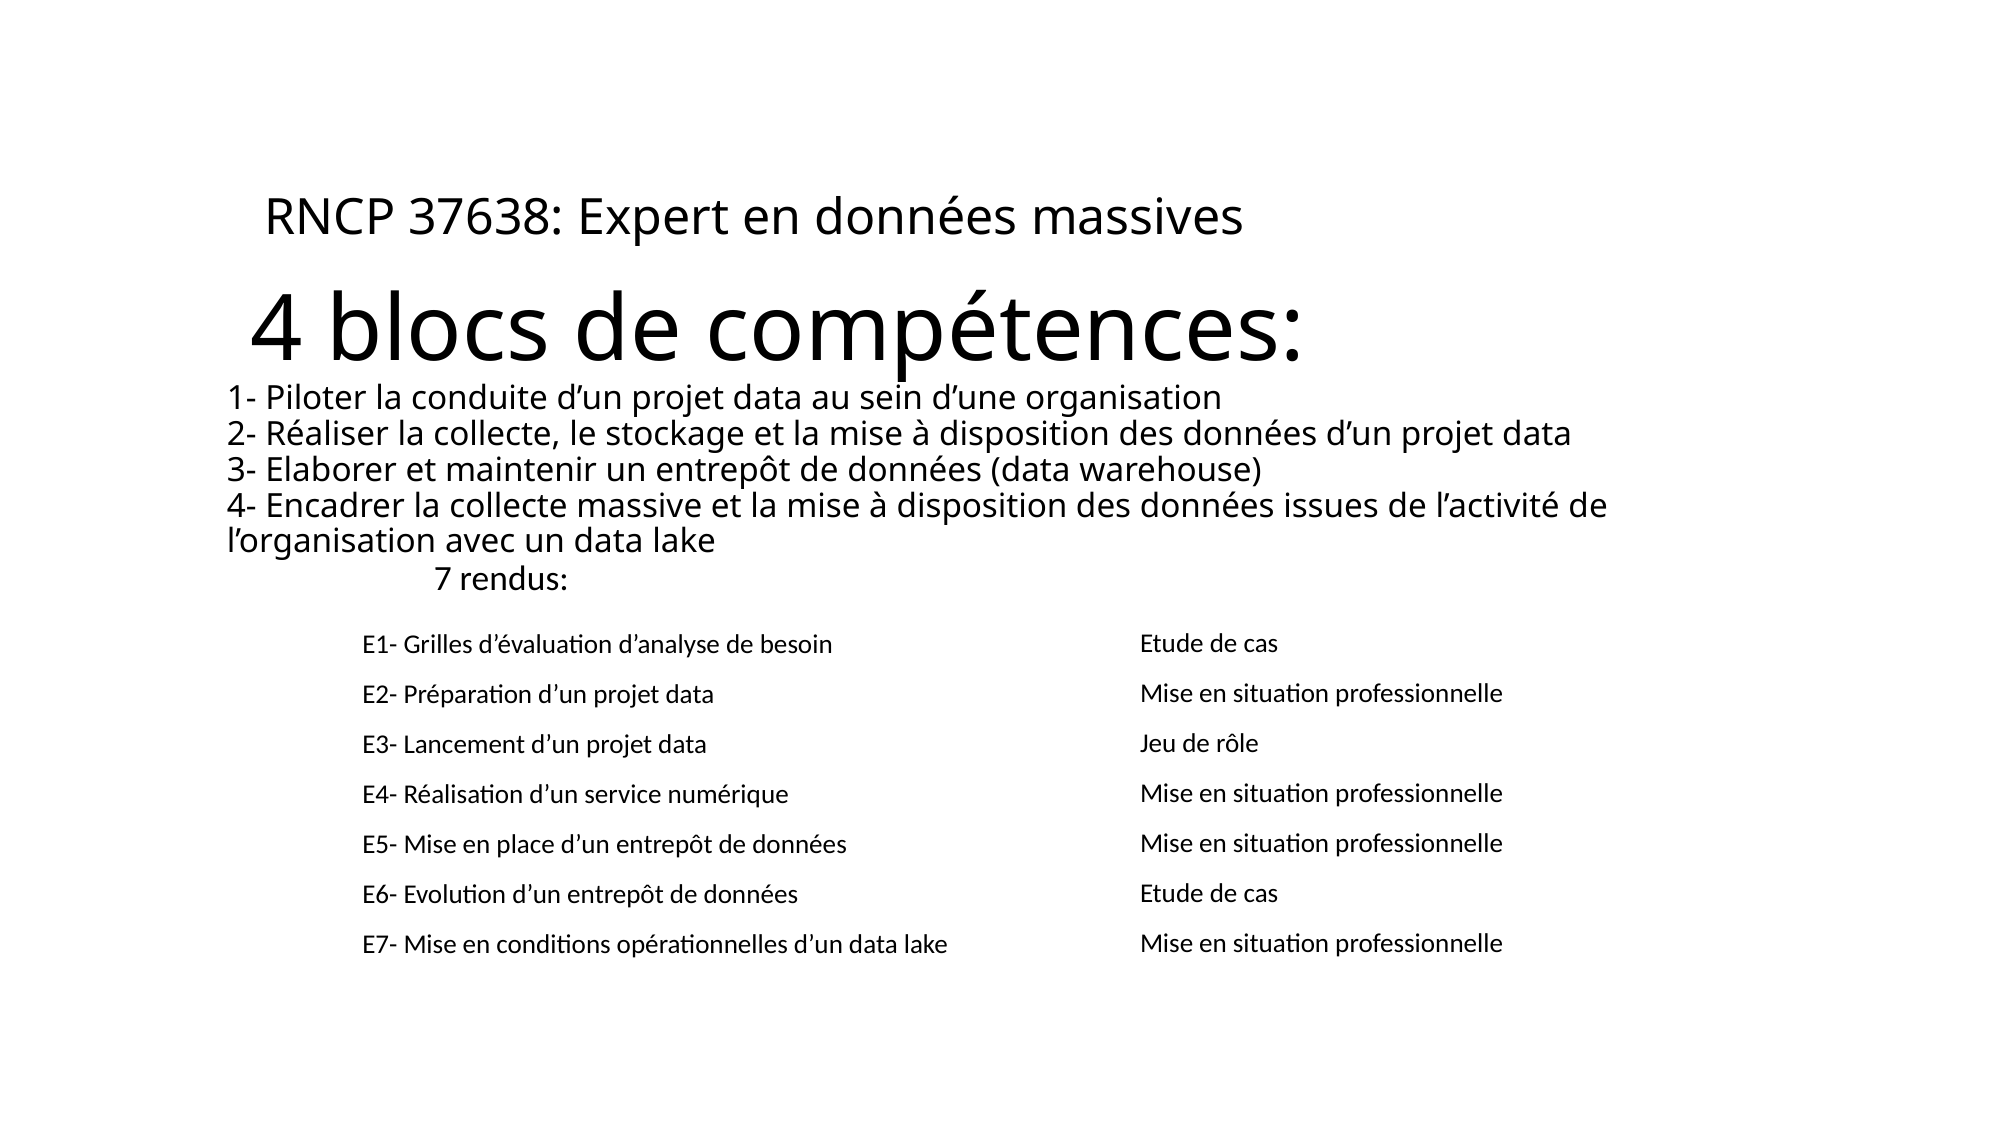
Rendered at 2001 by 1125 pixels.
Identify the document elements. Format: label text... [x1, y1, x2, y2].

text_box 7 rendus: [412, 551, 1540, 605]
title RNCP 37638: Expert en données massives [249, 184, 1750, 263]
text_box Etude de cas Mise en situation professionnelle Jeu de rôle Mise en situation professionnelle Mise en situation professionnelle Etude de cas Mise en situation professionnelle [1124, 621, 1625, 960]
text_box E1- Grilles d’évaluation d’analyse de besoin E2- Préparation d’un projet data E3- Lancement d’un projet data E4- Réalisation d’un service numérique E5- Mise en place d’un entrepôt de données E6- Evolution d’un entrepôt de données E7- Mise en conditions opérationnelles d’un data lake [347, 622, 1019, 975]
subtitle 4 blocs de compétences: 1- Piloter la conduite d’un projet data au sein d’une organisation 2- Réaliser la collecte, le stockage et la mise à disposition des données d’un projet data 3- Elaborer et maintenir un entrepôt de données (data warehouse) 4- Encadrer la collecte massive et la mise à disposition des données issues de l’activité de l’organisation avec un data lake [212, 274, 1788, 546]
